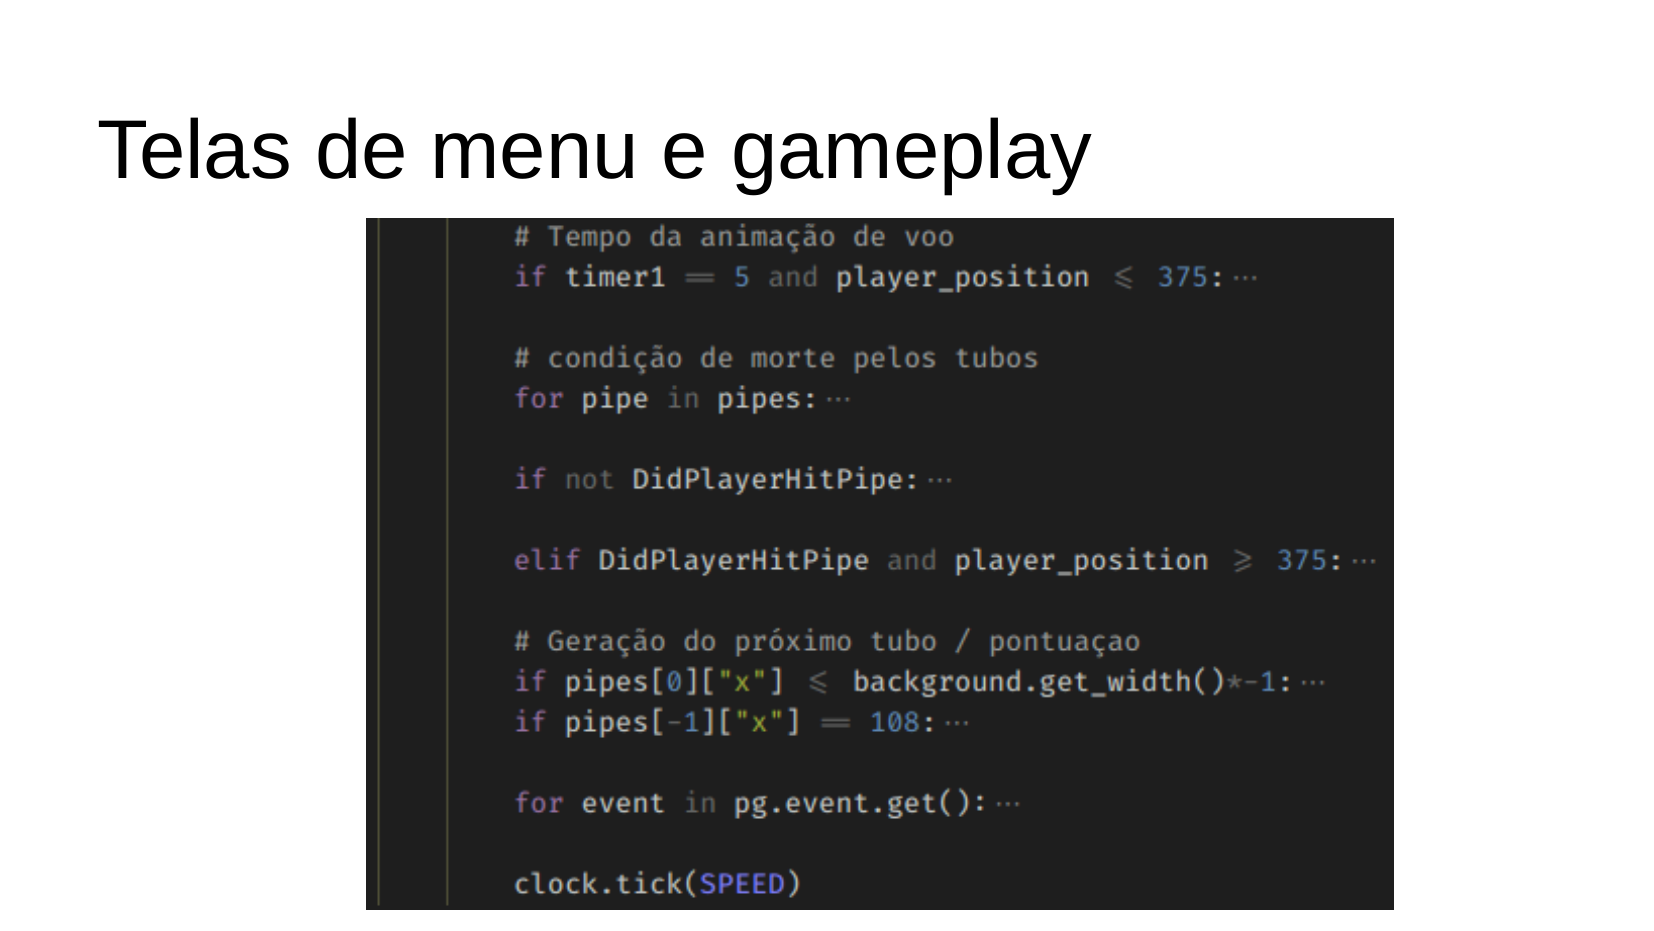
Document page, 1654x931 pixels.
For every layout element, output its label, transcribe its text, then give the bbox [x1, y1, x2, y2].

text_box Telas de menu e gameplay [82, 95, 1654, 390]
picture [366, 218, 1394, 910]
